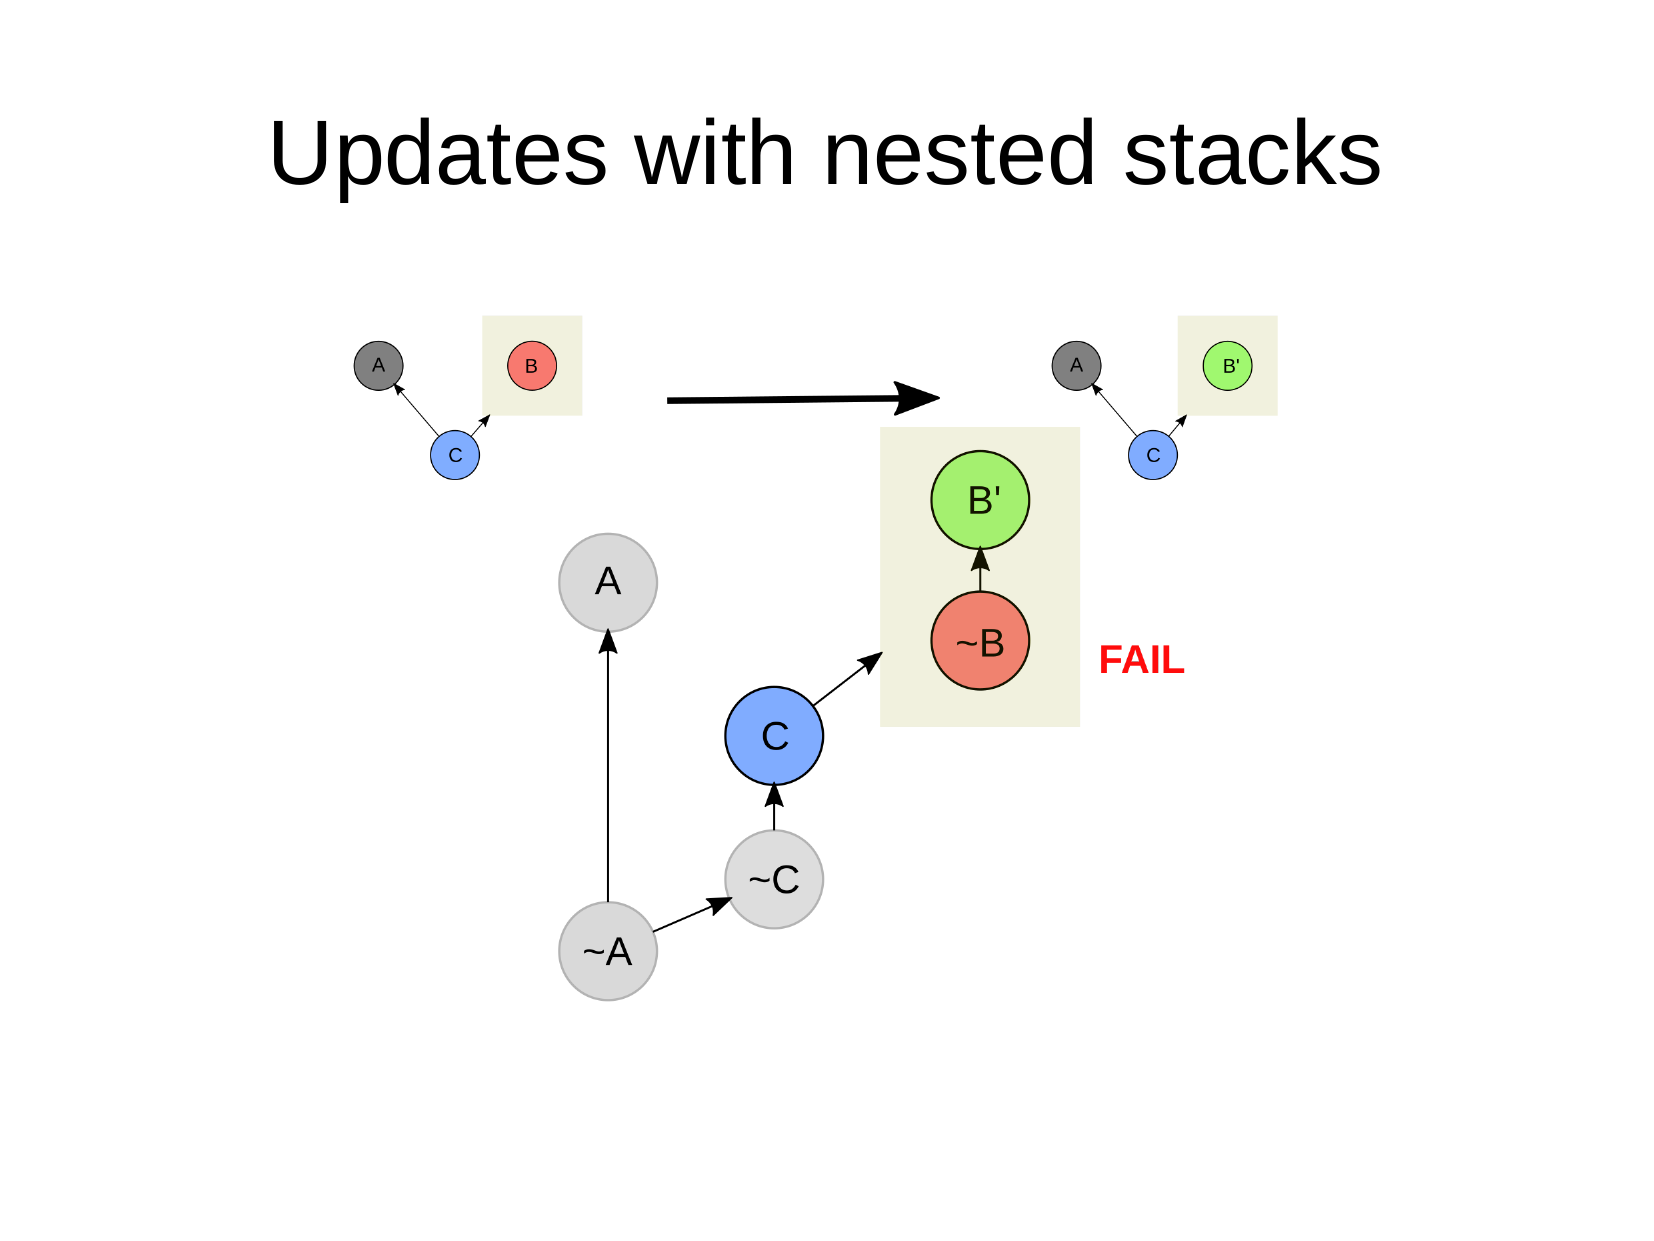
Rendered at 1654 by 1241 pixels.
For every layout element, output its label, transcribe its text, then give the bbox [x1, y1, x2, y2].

picture [187, 290, 1467, 1010]
title Updates with nested stacks [82, 49, 1571, 257]
